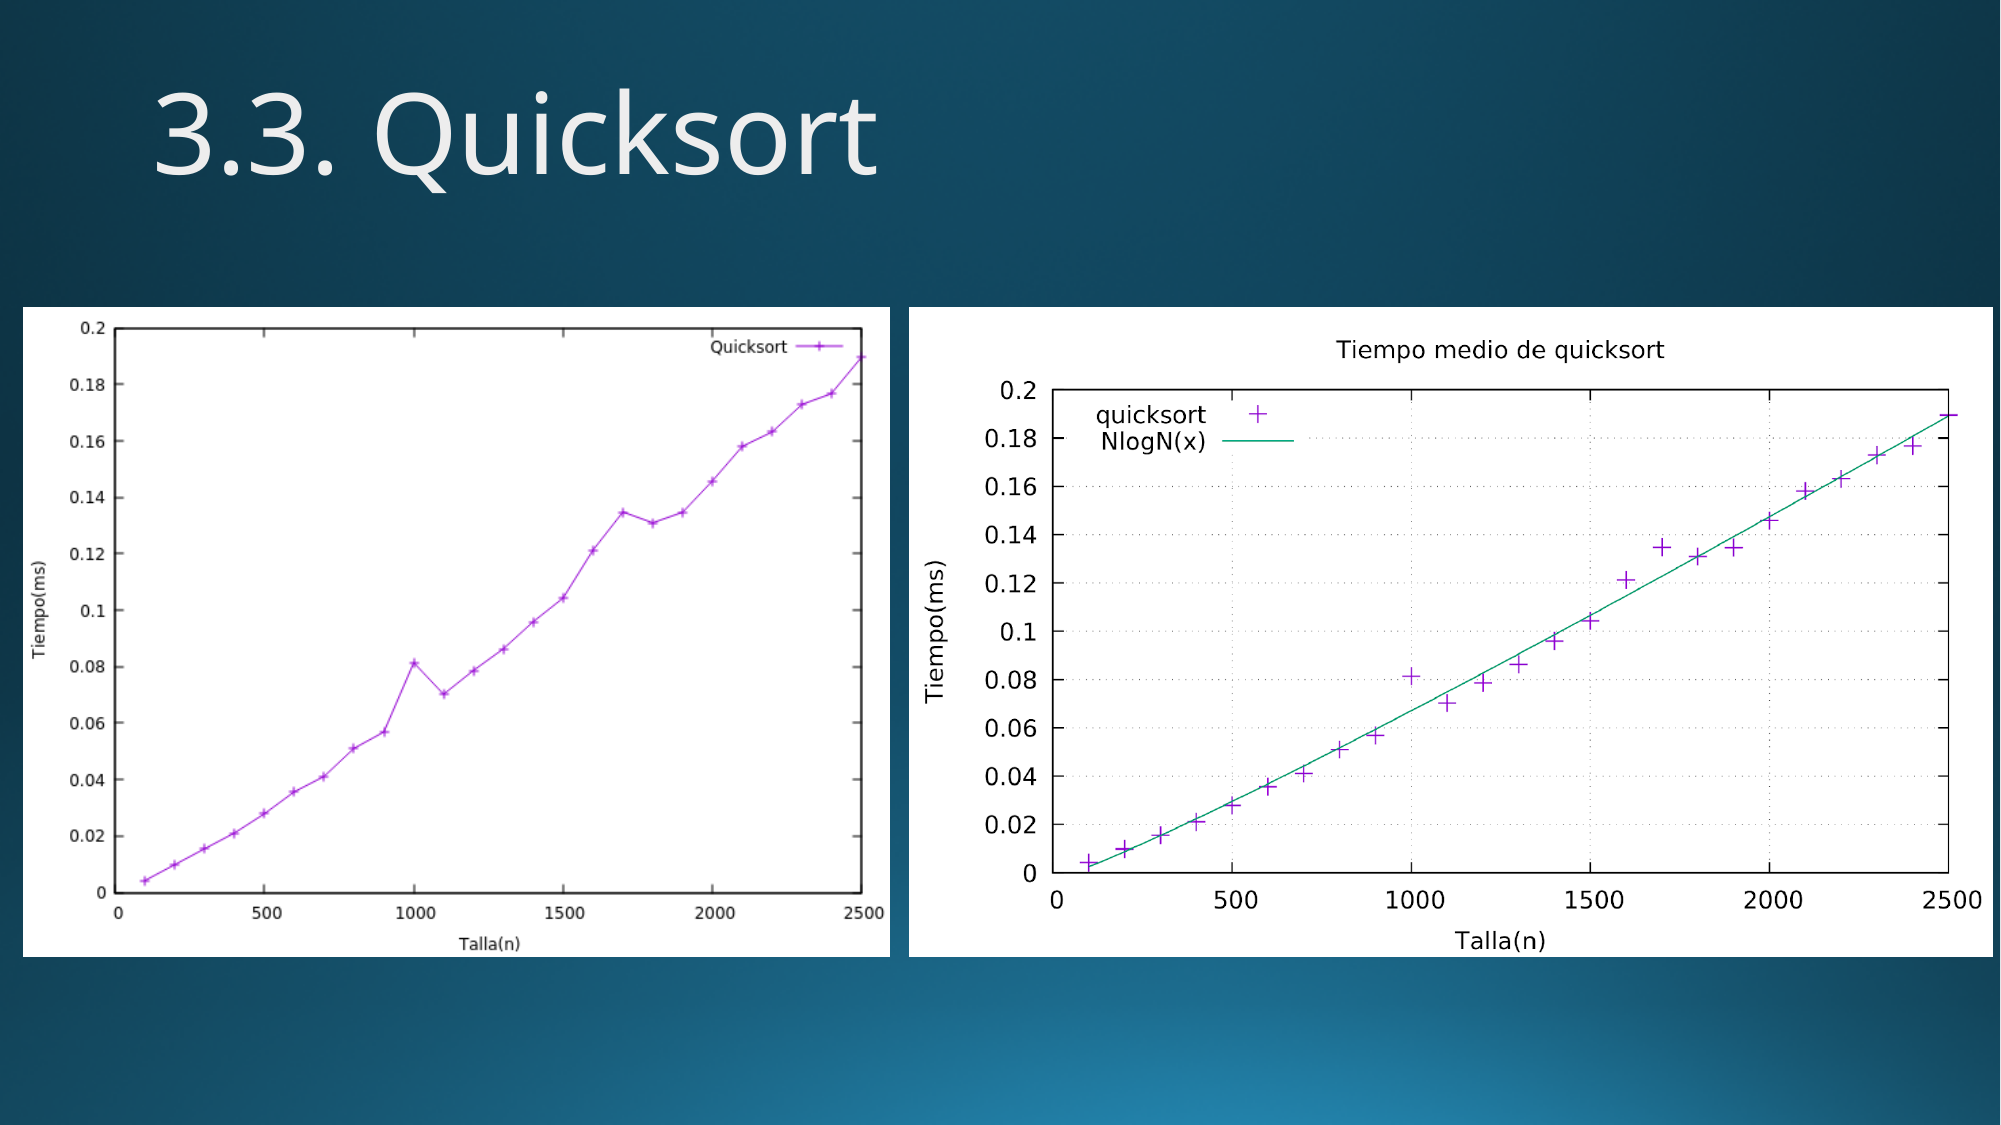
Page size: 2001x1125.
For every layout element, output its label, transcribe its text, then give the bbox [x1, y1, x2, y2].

table_header [137, 216, 1471, 277]
text_box 3.3. Quicksort [137, 29, 1863, 247]
picture [0, 0, 2001, 1125]
